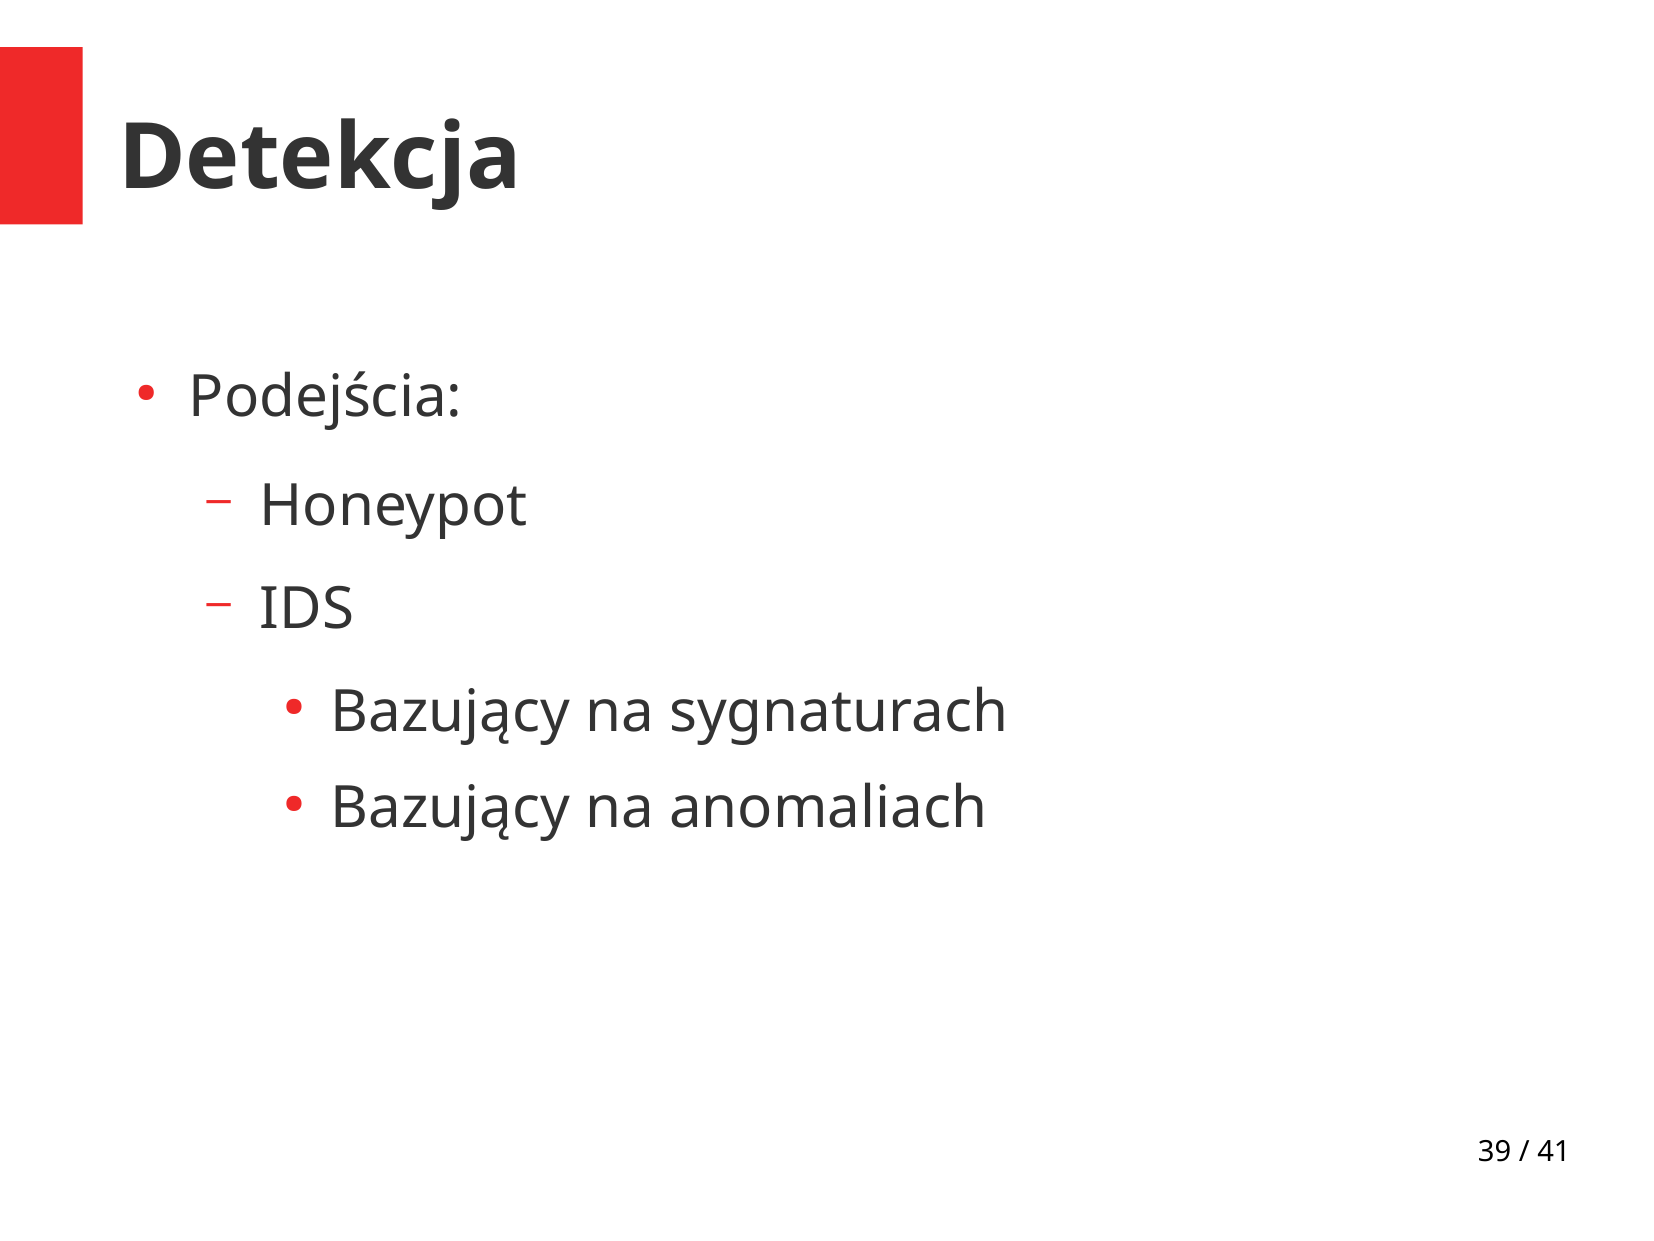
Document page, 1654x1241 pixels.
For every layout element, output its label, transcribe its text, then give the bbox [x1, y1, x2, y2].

list Podejścia: Honeypot IDS Bazujący na sygnaturach Bazujący na anomaliach [118, 354, 1536, 1074]
title Detekcja [118, 49, 1571, 257]
